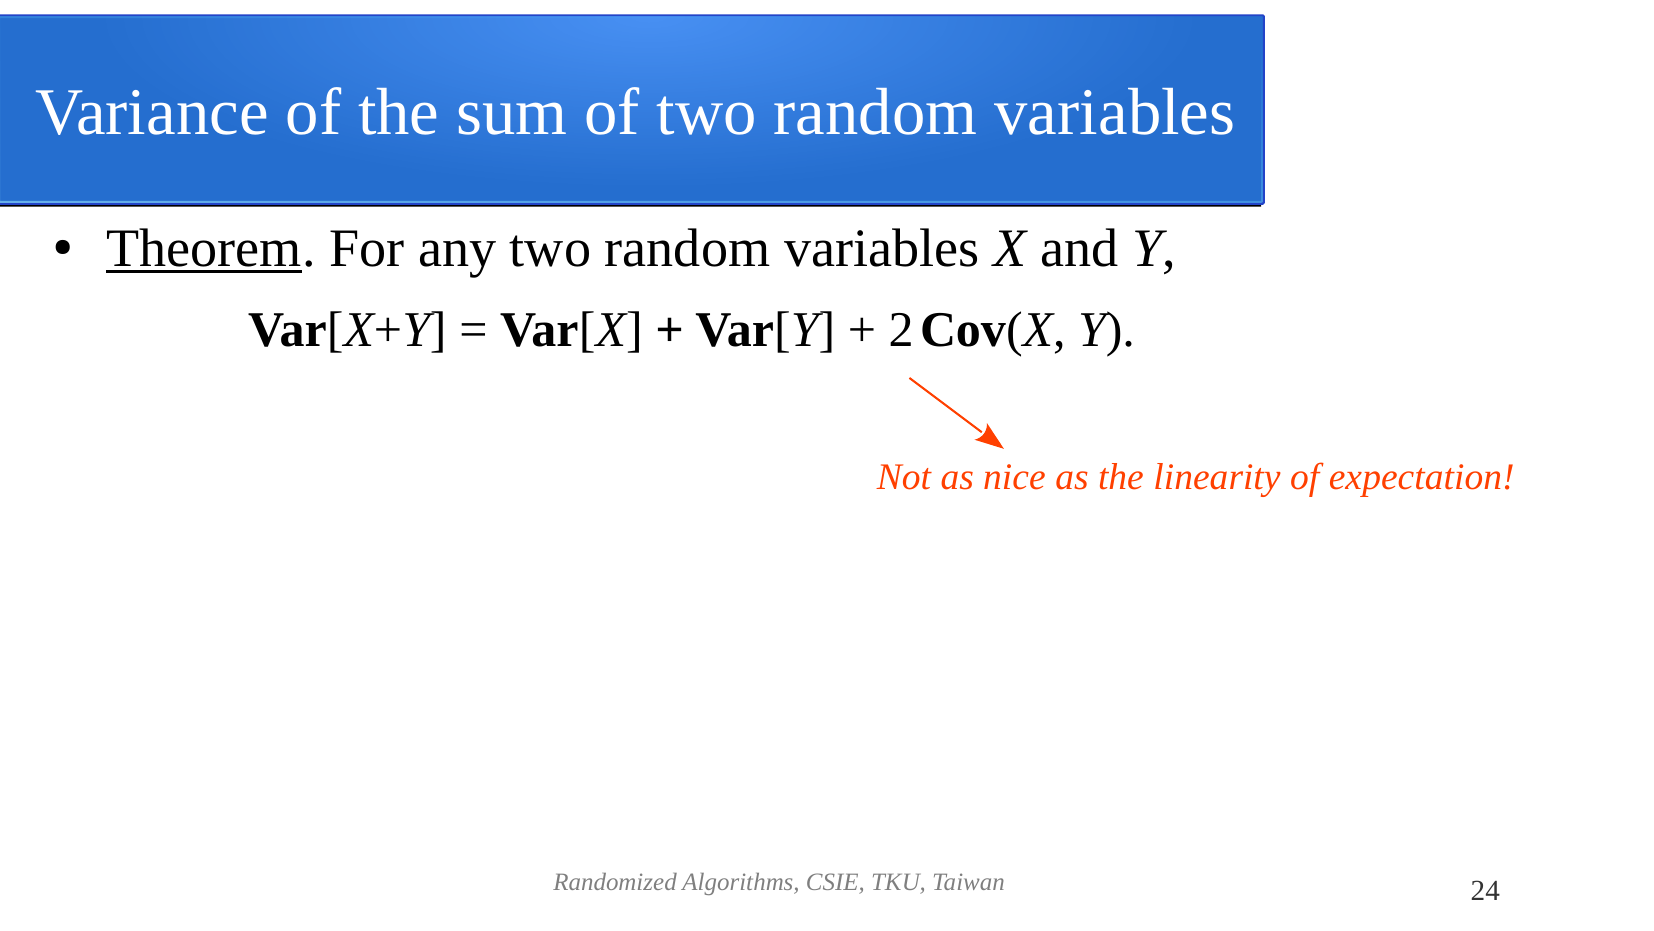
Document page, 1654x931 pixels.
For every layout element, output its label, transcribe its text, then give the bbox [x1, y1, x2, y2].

list Theorem. For any two random variables X and Y, Var[X+Y] = Var[X] + Var[Y] + 2 Cov(X, Y). [35, 218, 1524, 758]
title Variance of the sum of two random variables [35, 35, 1264, 189]
text_box Not as nice as the linearity of expectation! [862, 448, 1583, 508]
